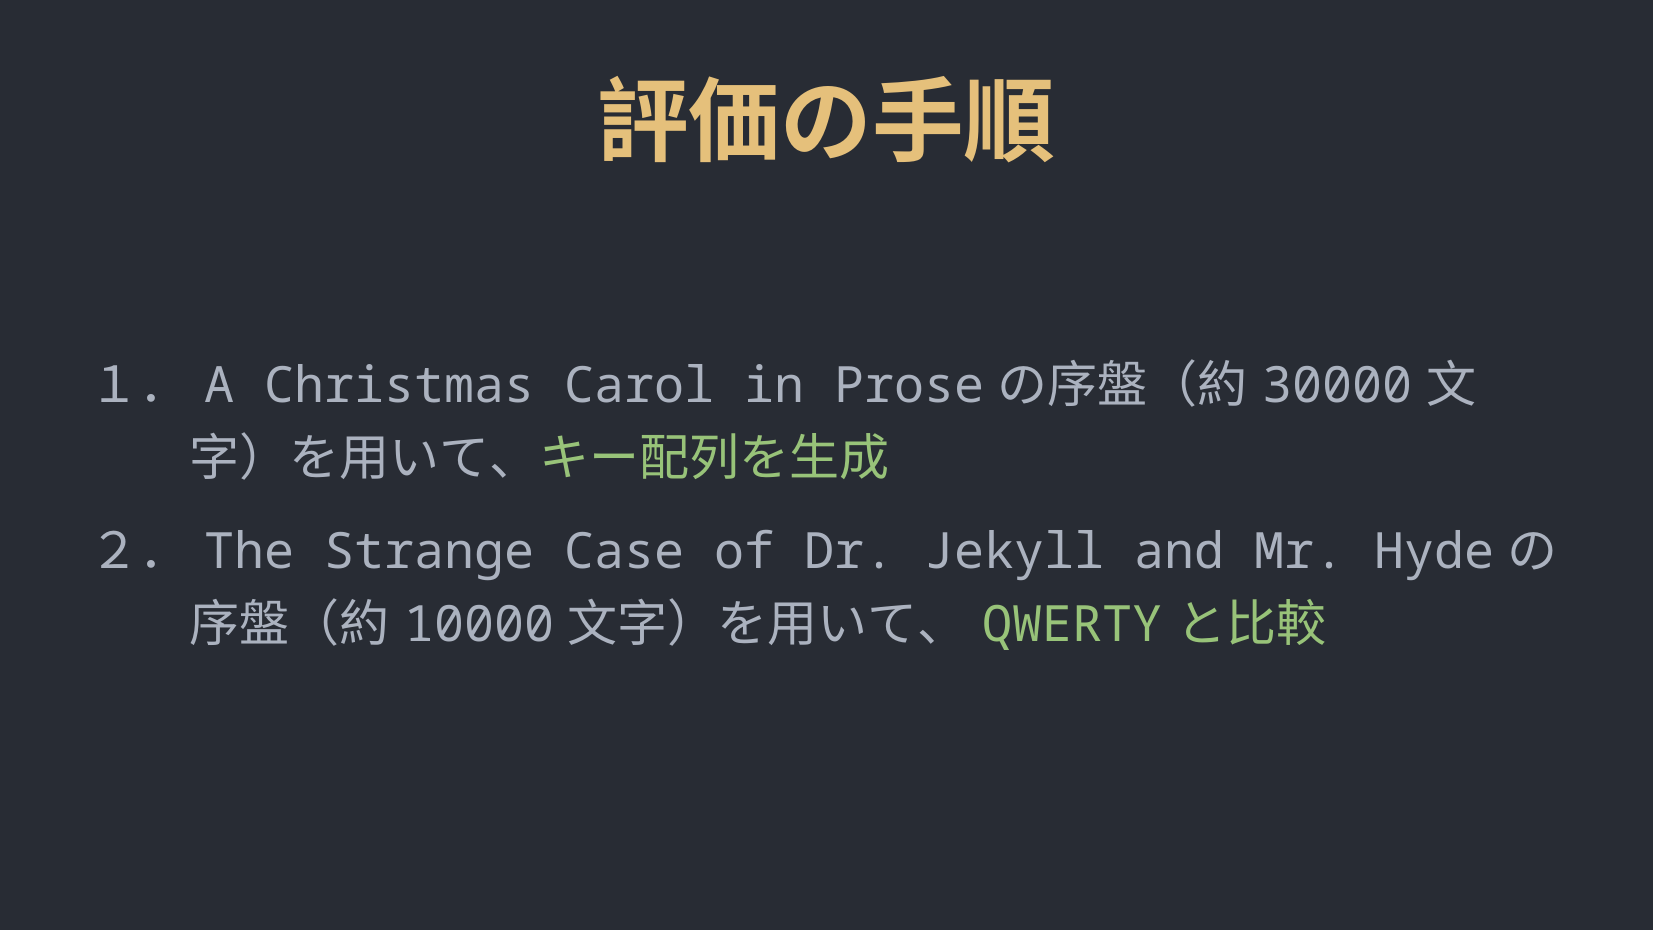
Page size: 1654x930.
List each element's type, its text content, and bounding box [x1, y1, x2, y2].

text_box １．A Christmas Carol in Proseの序盤（約30000文 字）を用いて、キー配列を生成 ２．The Strange Case of Dr. Jekyll and Mr. Hydeの 序盤（約10000文字）を用いて、QWERTYと比較 [75, 337, 1576, 713]
title 評価の手順 [82, 37, 1571, 193]
